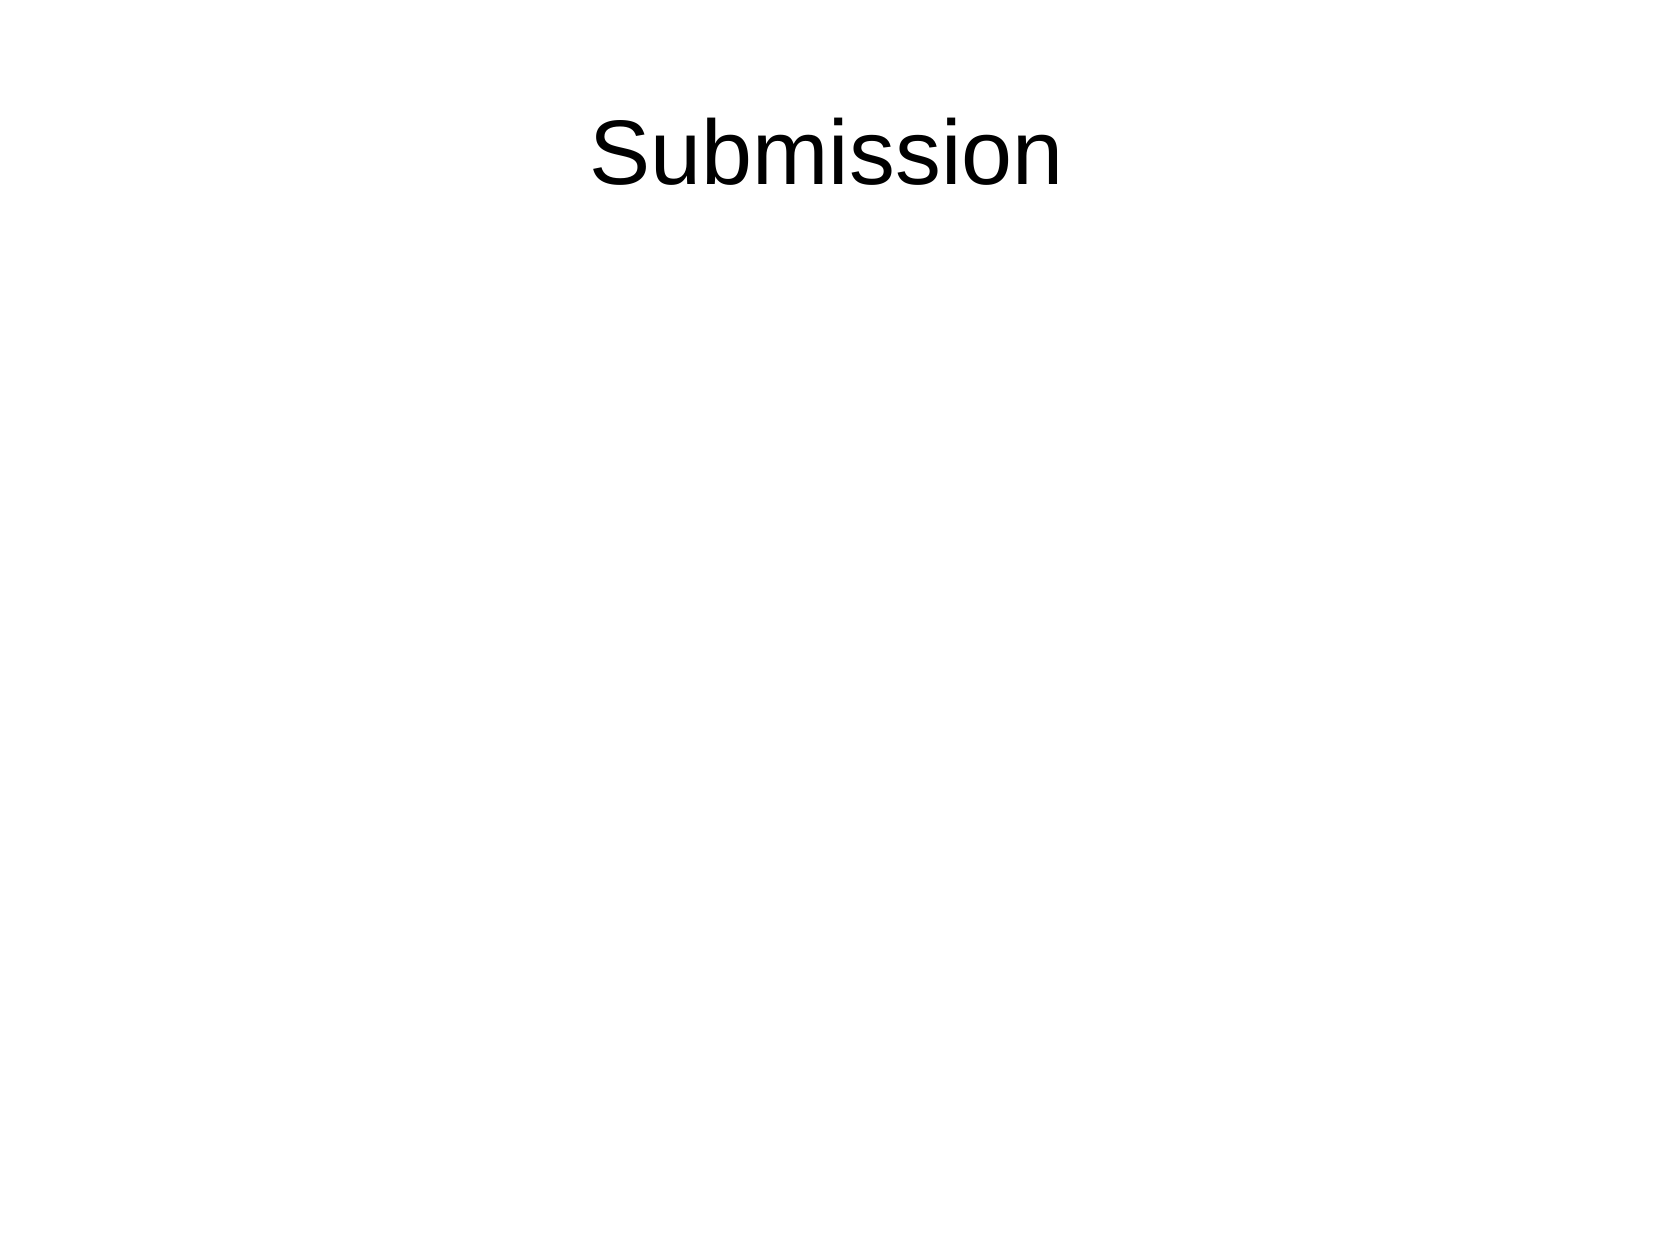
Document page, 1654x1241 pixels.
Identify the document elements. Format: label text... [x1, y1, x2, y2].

title Submission [82, 49, 1571, 257]
